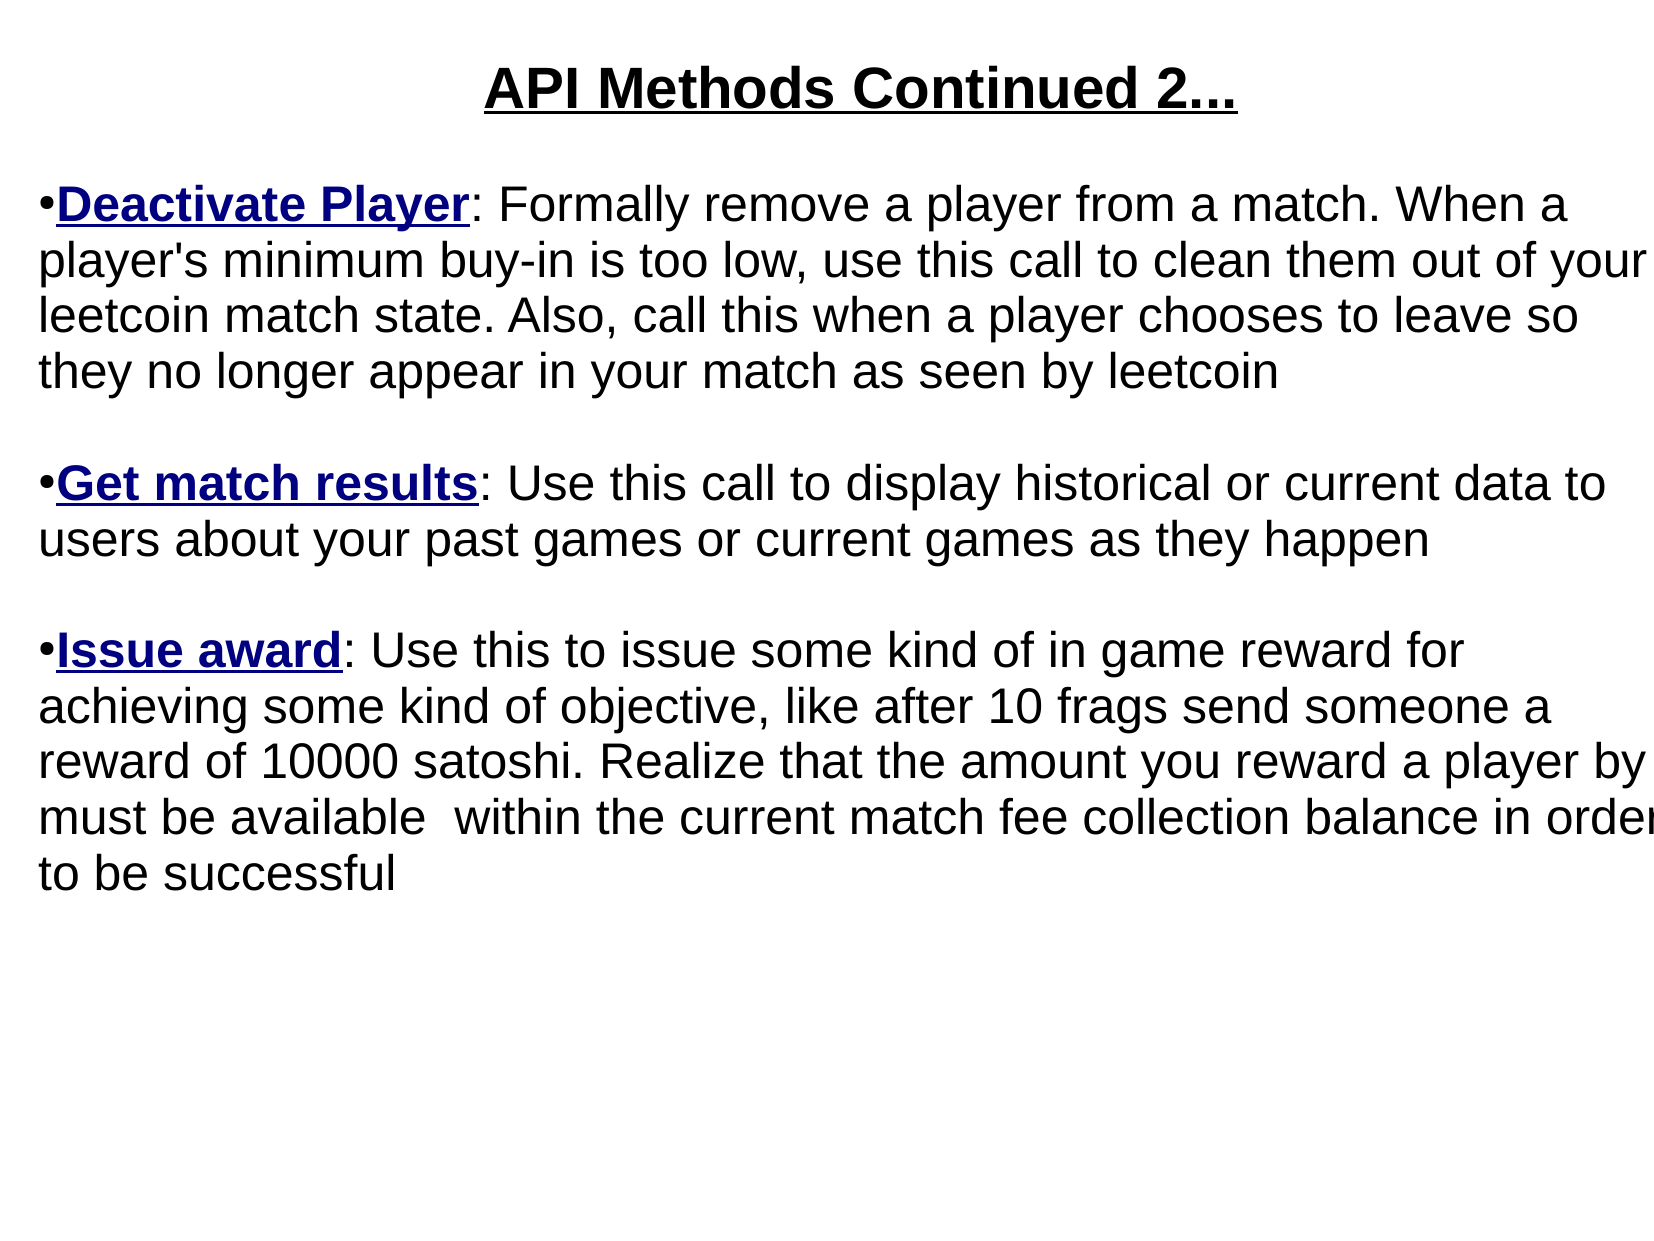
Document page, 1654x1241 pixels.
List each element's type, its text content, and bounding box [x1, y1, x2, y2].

text_box API Methods Continued 2... Deactivate Player: Formally remove a player from a match. When a player's minimum buy-in is too low, use this call to clean them out of your leetcoin match state. Also, call this when a player chooses to leave so they no longer appear in your match as seen by leetcoin Get match results: Use this call to display historical or current data to users about your past games or current games as they happen Issue award: Use this to issue some kind of in game reward for achieving some kind of objective, like after 10 frags send someone a reward of 10000 satoshi. Realize that the amount you reward a player by must be available within the current match fee collection balance in order to be successful [23, 48, 1654, 909]
